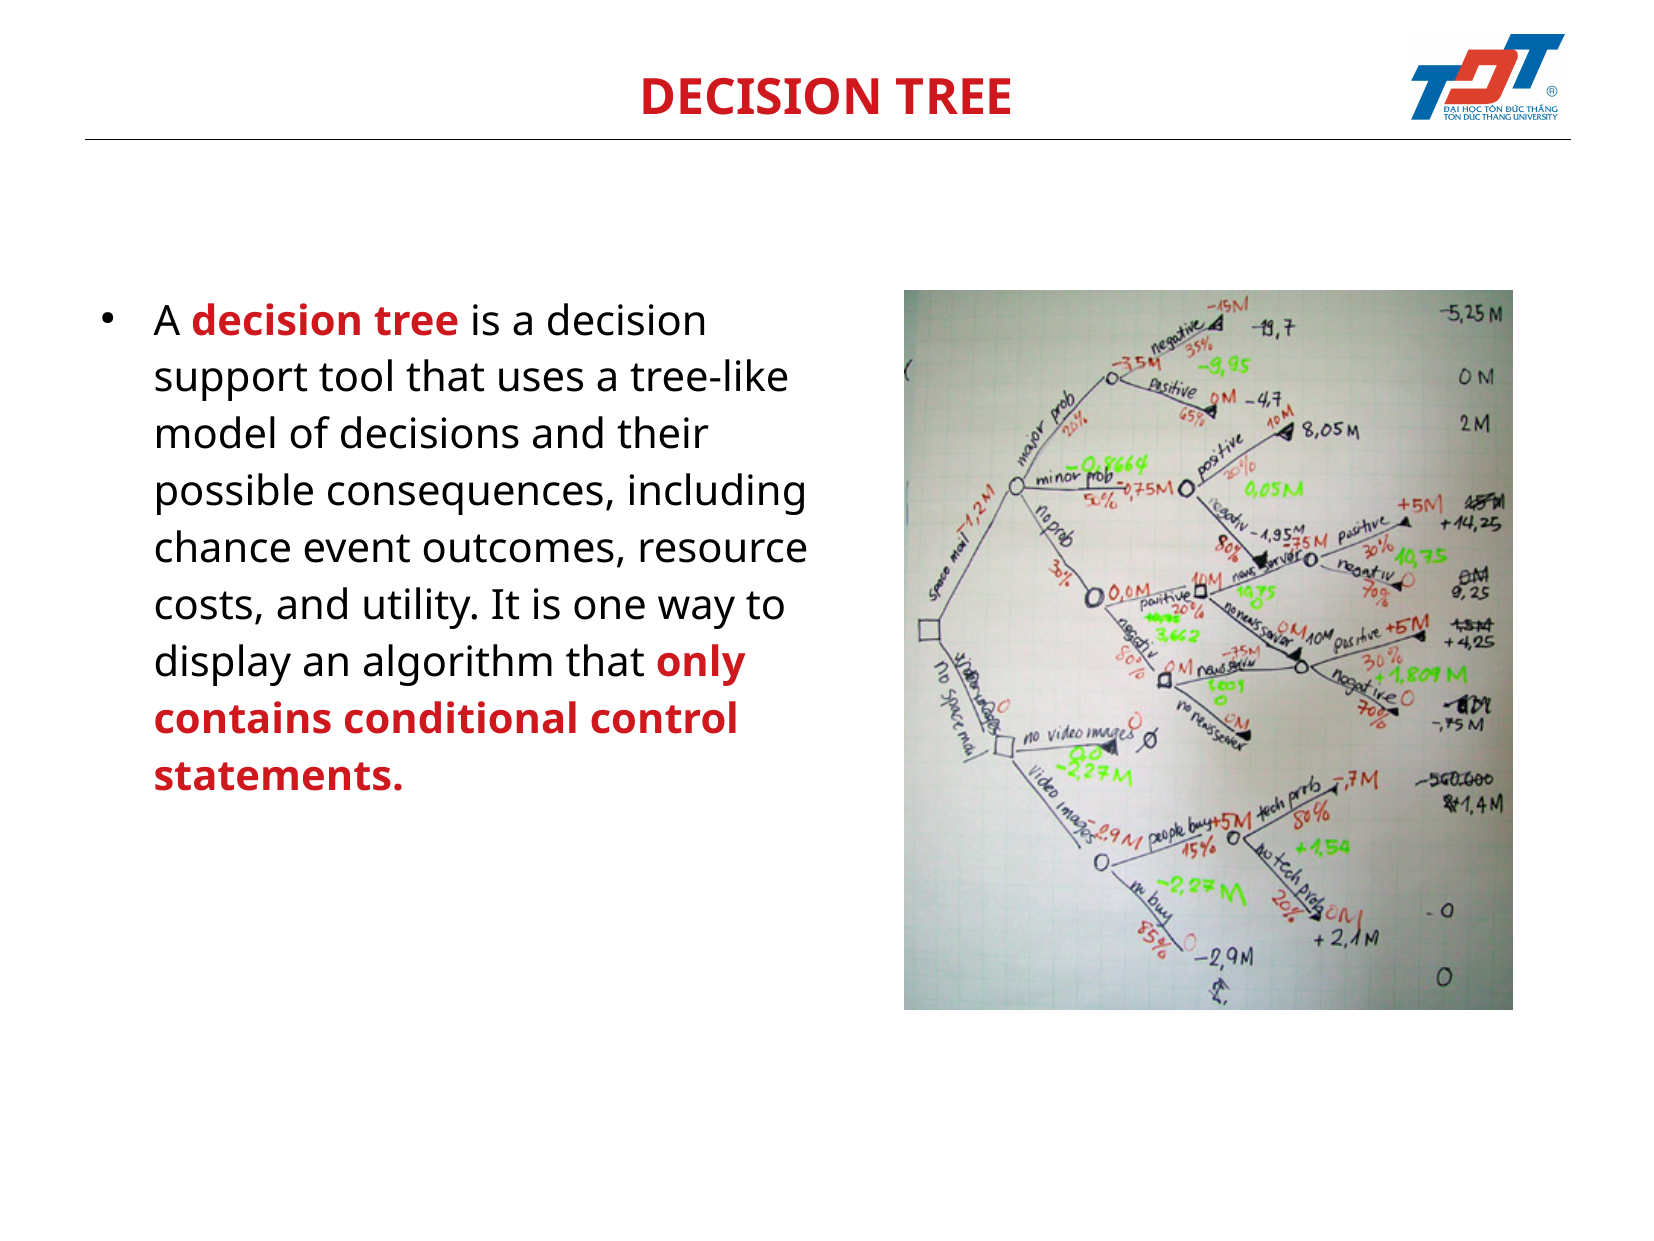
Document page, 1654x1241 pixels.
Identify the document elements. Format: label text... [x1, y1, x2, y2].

picture [1411, 34, 1565, 121]
list A decision tree is a decision support tool that uses a tree-like model of decisions and their possible consequences, including chance event outcomes, resource costs, and utility. It is one way to display an algorithm that only contains conditional control statements. [82, 290, 809, 1010]
picture [904, 290, 1513, 1010]
title DECISION TREE [82, 49, 1571, 140]
